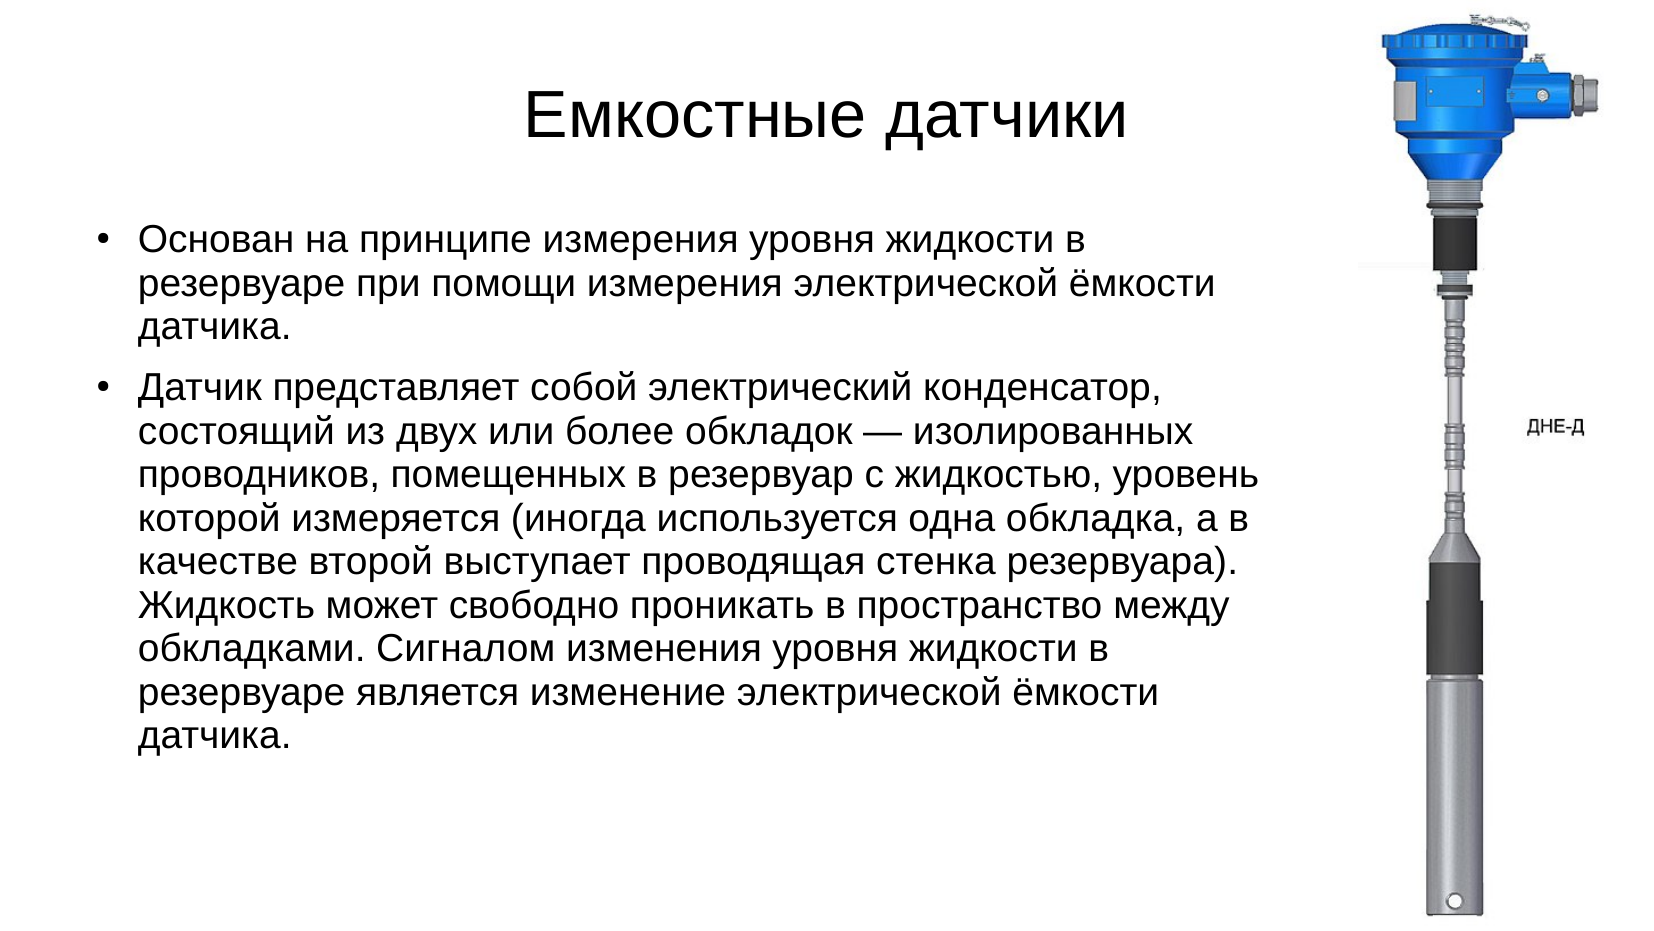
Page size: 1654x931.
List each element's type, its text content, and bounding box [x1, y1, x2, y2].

picture [1358, 0, 1608, 931]
title Емкостные датчики [82, 37, 1358, 193]
list Основан на принципе измерения уровня жидкости в резервуаре при помощи измерения электрической ёмкости датчика. Датчик представляет собой электрический конденсатор, состоящий из двух или более обкладок — изолированных проводников, помещенных в резервуар с жидкостью, уровень которой измеряется (иногда используется одна обкладка, а в качестве второй выступает проводящая стенка резервуара). Жидкость может свободно проникать в пространство между обкладками. Сигналом изменения уровня жидкости в резервуаре является изменение электрической ёмкости датчика. [82, 217, 1270, 758]
